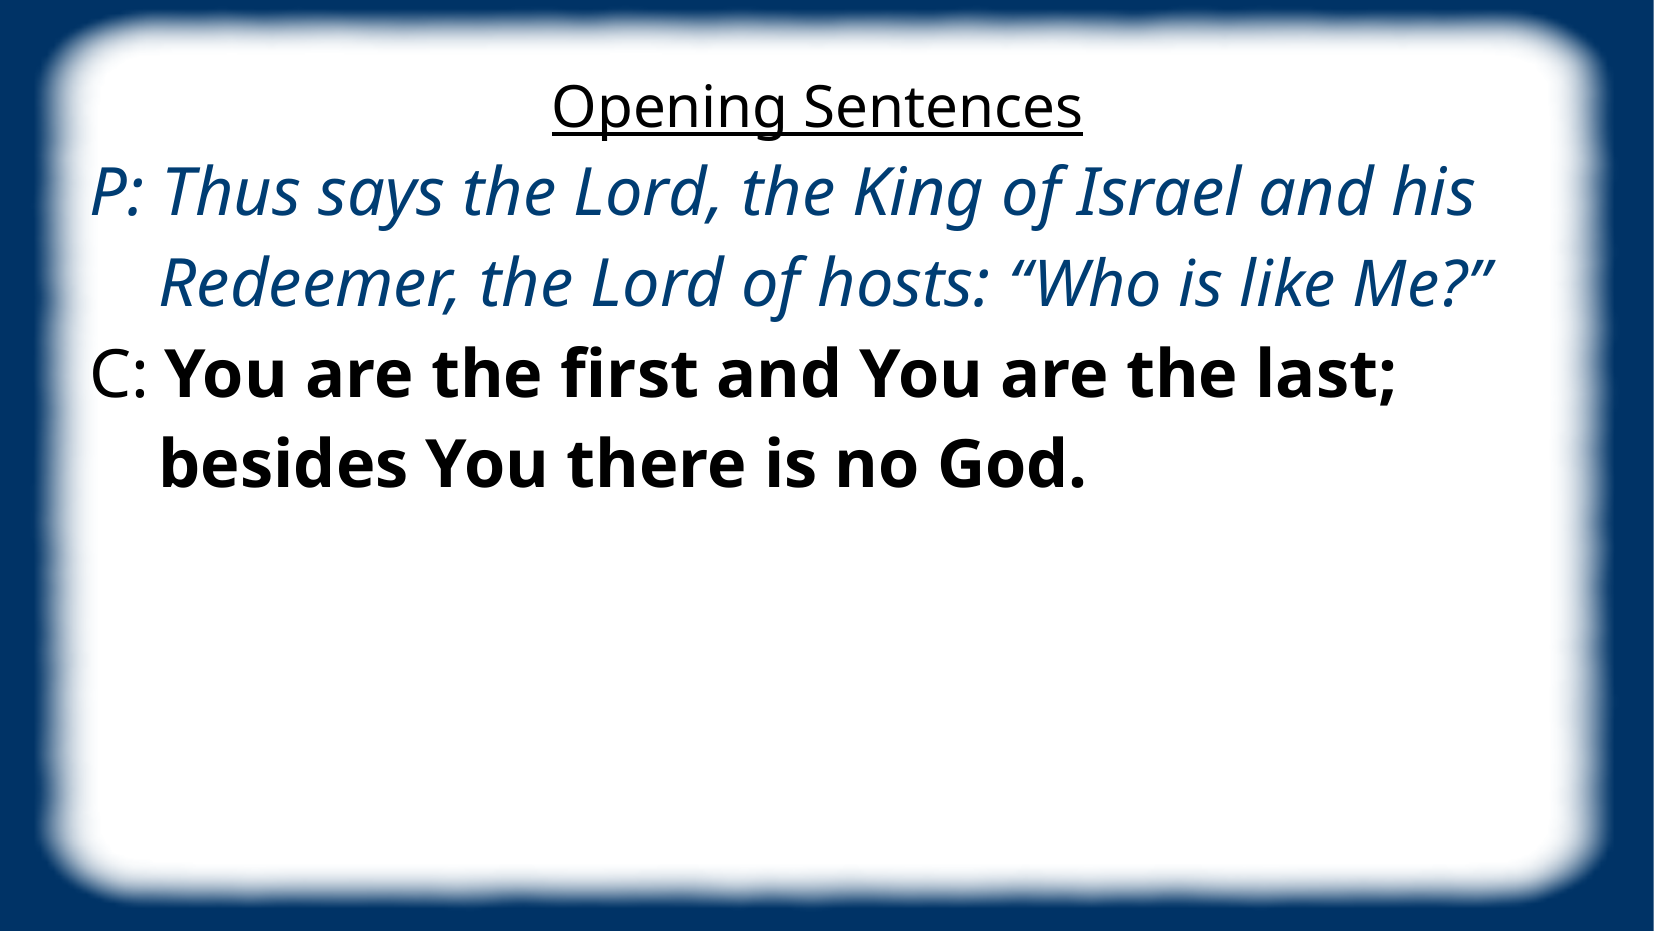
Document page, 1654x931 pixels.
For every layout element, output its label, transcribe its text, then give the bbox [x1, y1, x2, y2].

picture [0, 0, 1654, 931]
text_box Opening Sentences P: Thus says the Lord, the King of Israel and his Redeemer, the Lord of hosts: “Who is like Me?” C: You are the first and You are the last; besides You there is no God. [75, 57, 1561, 541]
